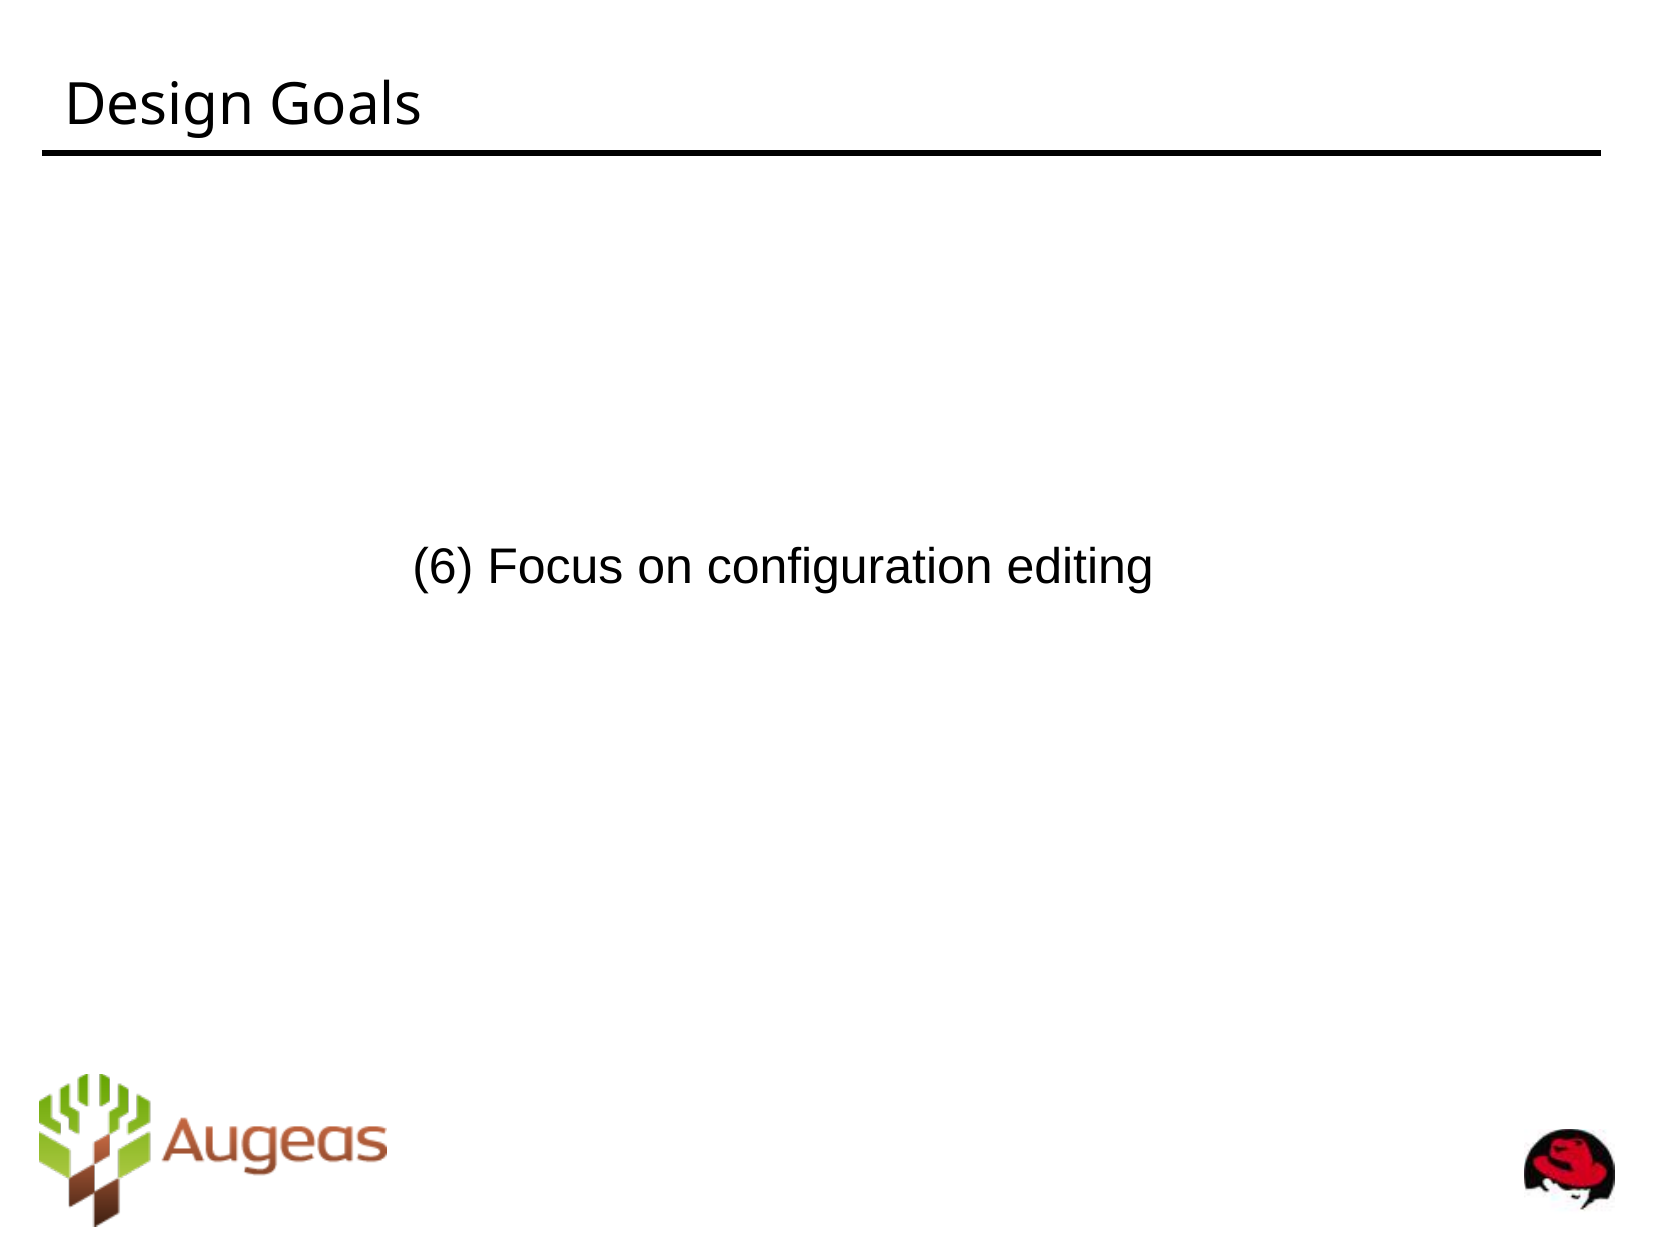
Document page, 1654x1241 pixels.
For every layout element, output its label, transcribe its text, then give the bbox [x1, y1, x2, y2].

list (6) Focus on configuration editing [71, 180, 1495, 1089]
picture [39, 1074, 387, 1227]
title Design Goals [64, 42, 1496, 161]
picture [1524, 1129, 1615, 1220]
